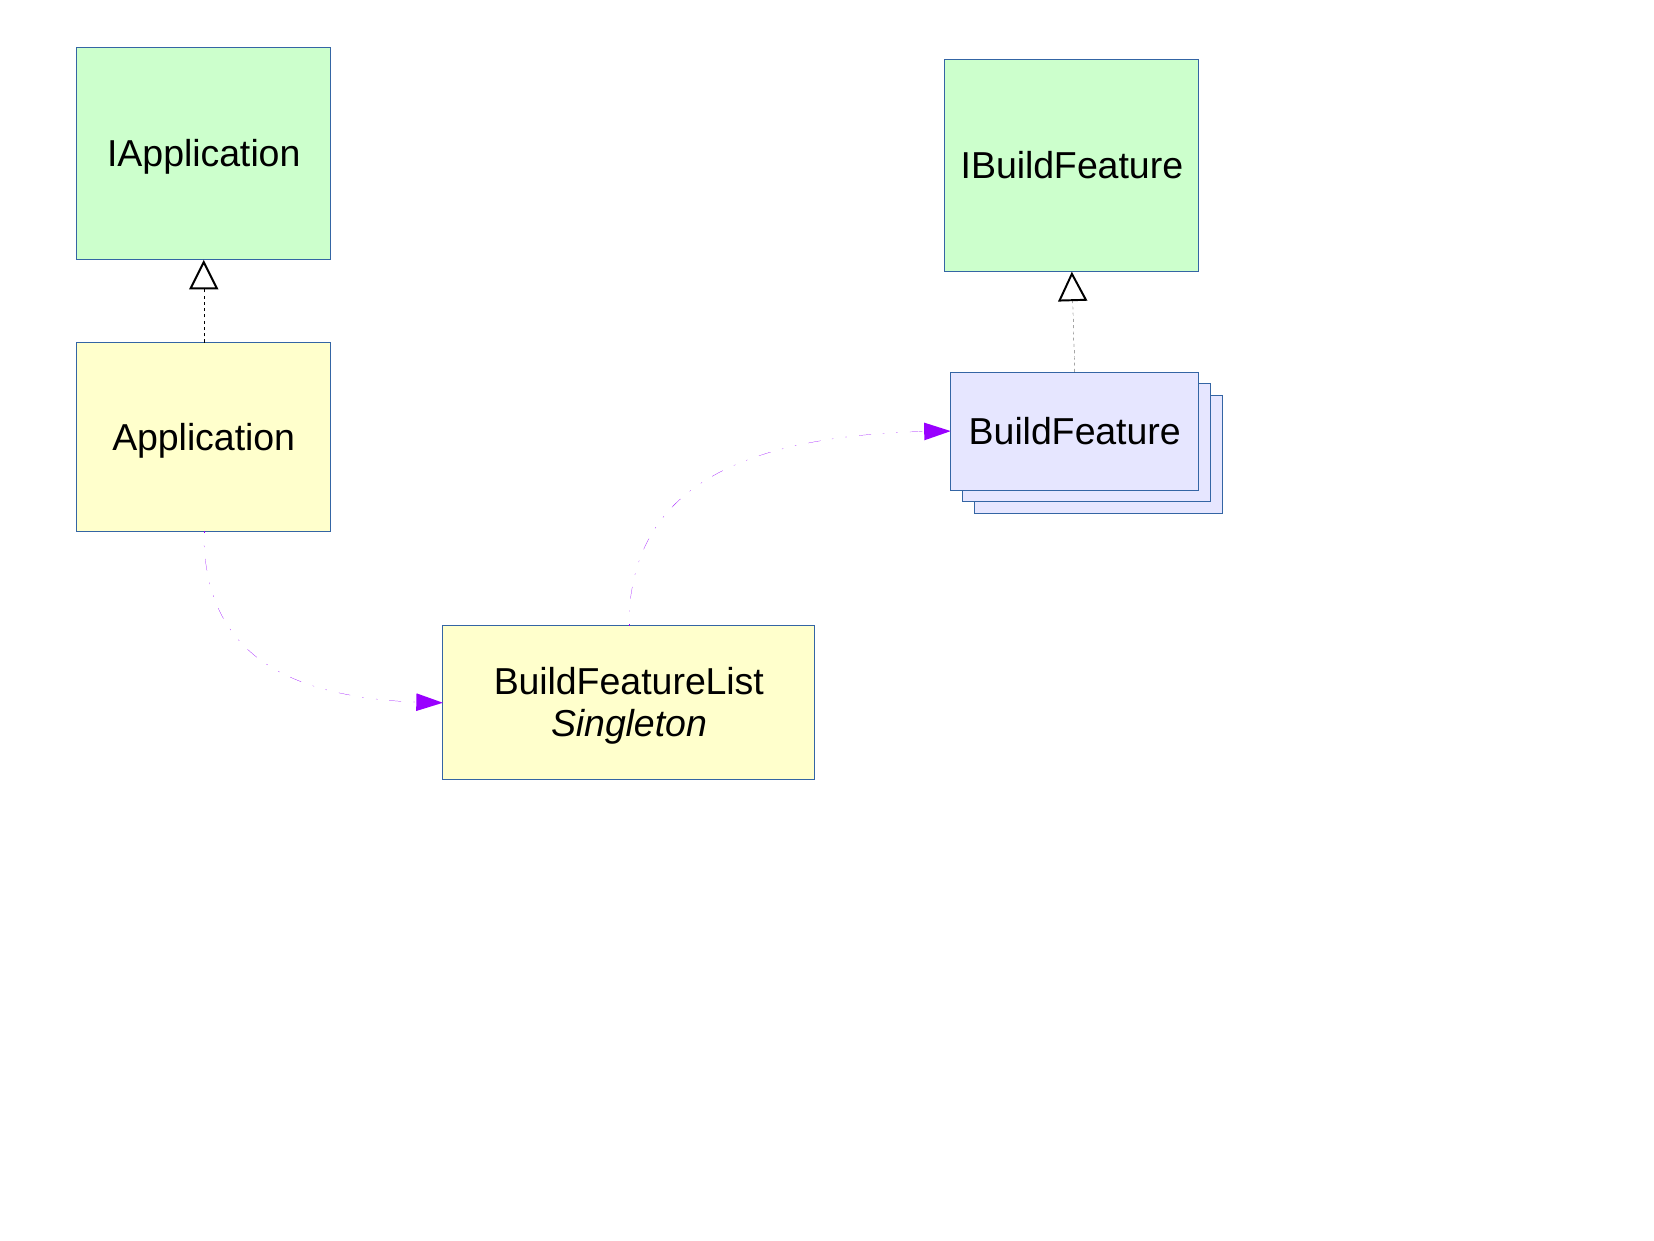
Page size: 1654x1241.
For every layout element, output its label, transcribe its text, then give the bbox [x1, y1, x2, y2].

text_box IApplication [76, 47, 331, 260]
text_box [962, 383, 1223, 514]
text_box Application [76, 342, 331, 532]
text_box IBuildFeature [944, 59, 1199, 272]
text_box BuildFeatureList Singleton [442, 625, 815, 780]
text_box BuildFeature [950, 372, 1199, 491]
